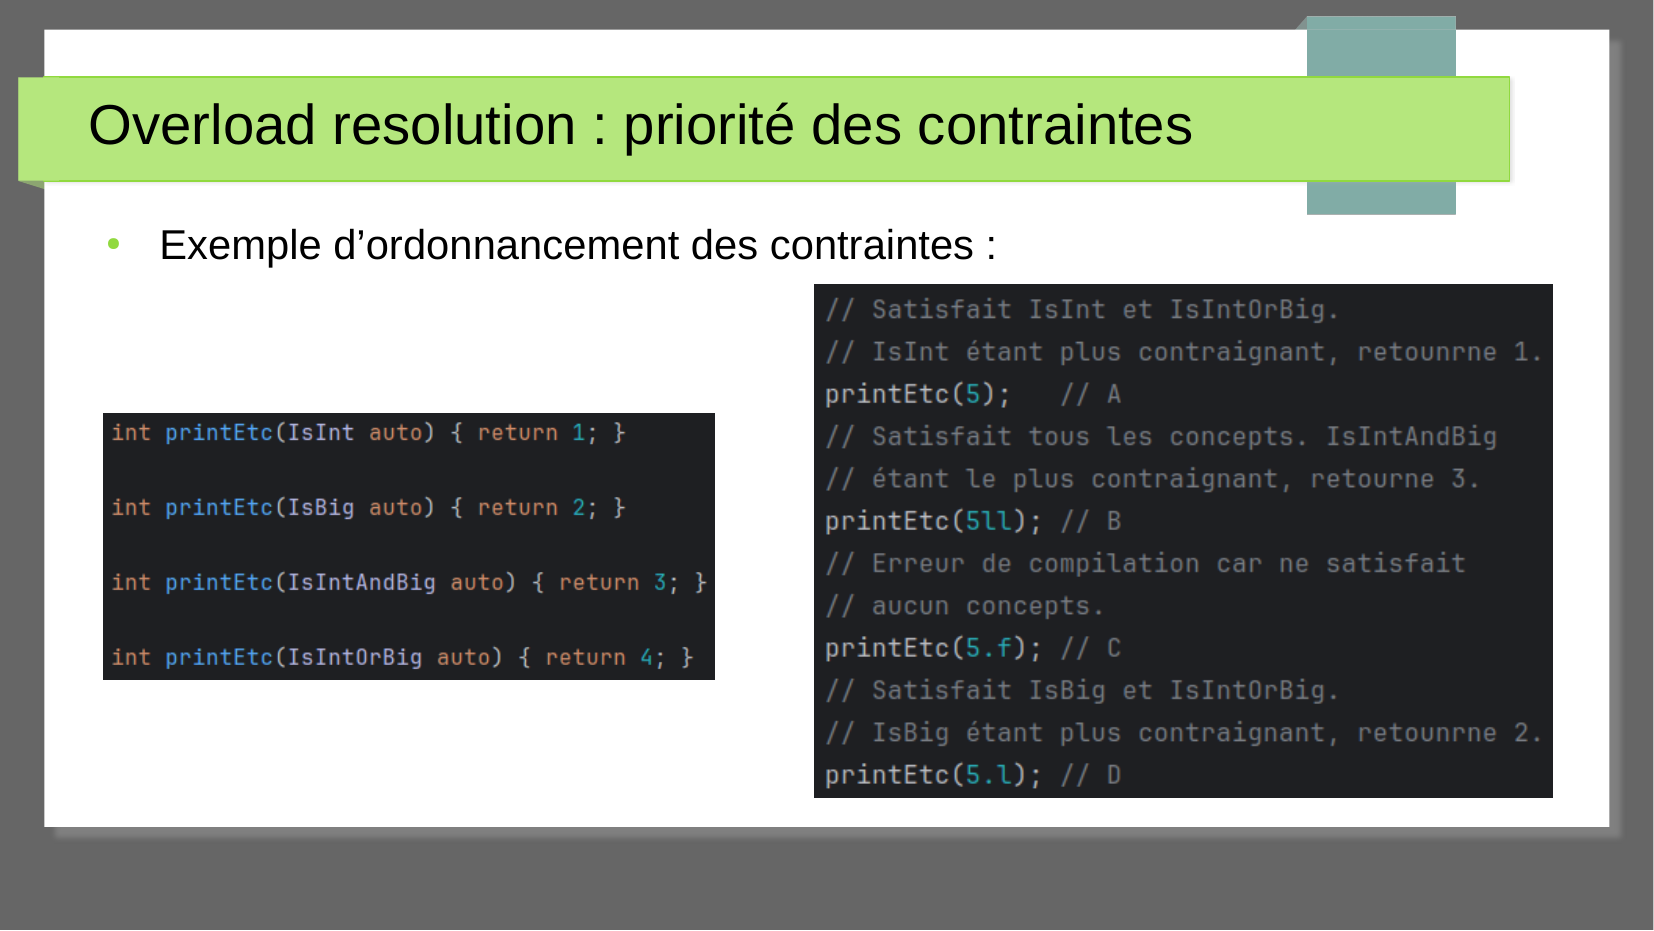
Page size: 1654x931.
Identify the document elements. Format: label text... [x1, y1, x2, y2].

picture [103, 413, 715, 680]
picture [814, 284, 1553, 798]
list Exemple d’ordonnancement des contraintes : [88, 221, 1565, 813]
title Overload resolution : priorité des contraintes [88, 73, 1506, 178]
